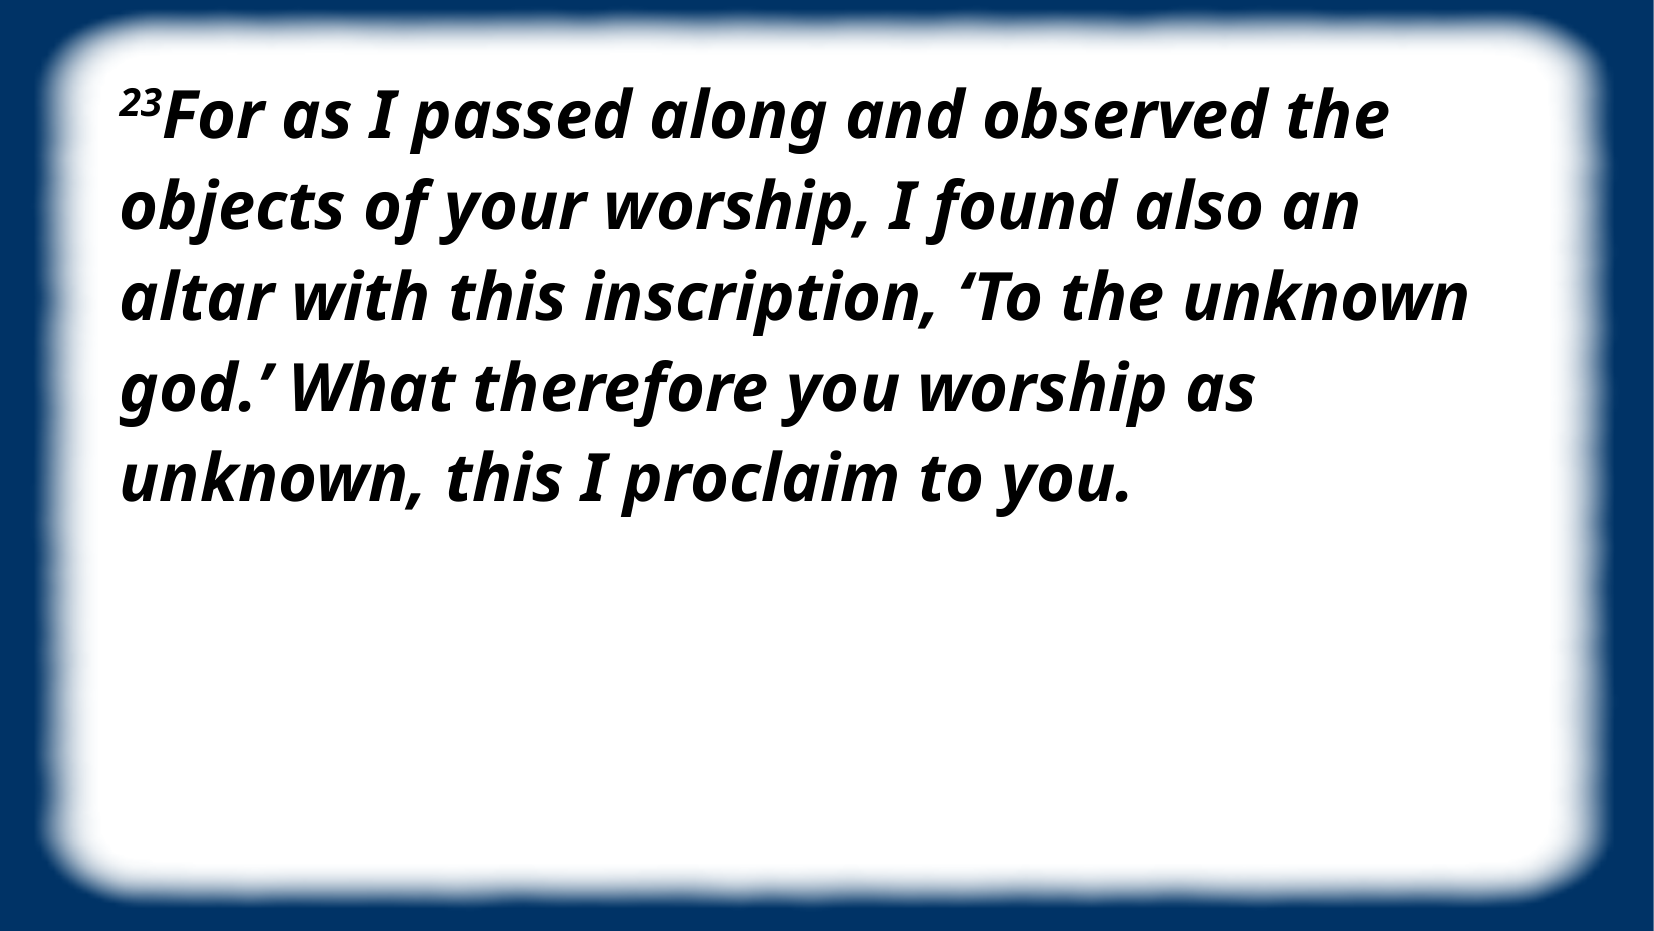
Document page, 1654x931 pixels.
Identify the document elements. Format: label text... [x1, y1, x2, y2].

text_box 23For as I passed along and observed the objects of your worship, I found also an altar with this inscription, ‘To the unknown god.’ What therefore you worship as unknown, this I proclaim to you. [105, 60, 1546, 519]
picture [0, 0, 1654, 931]
